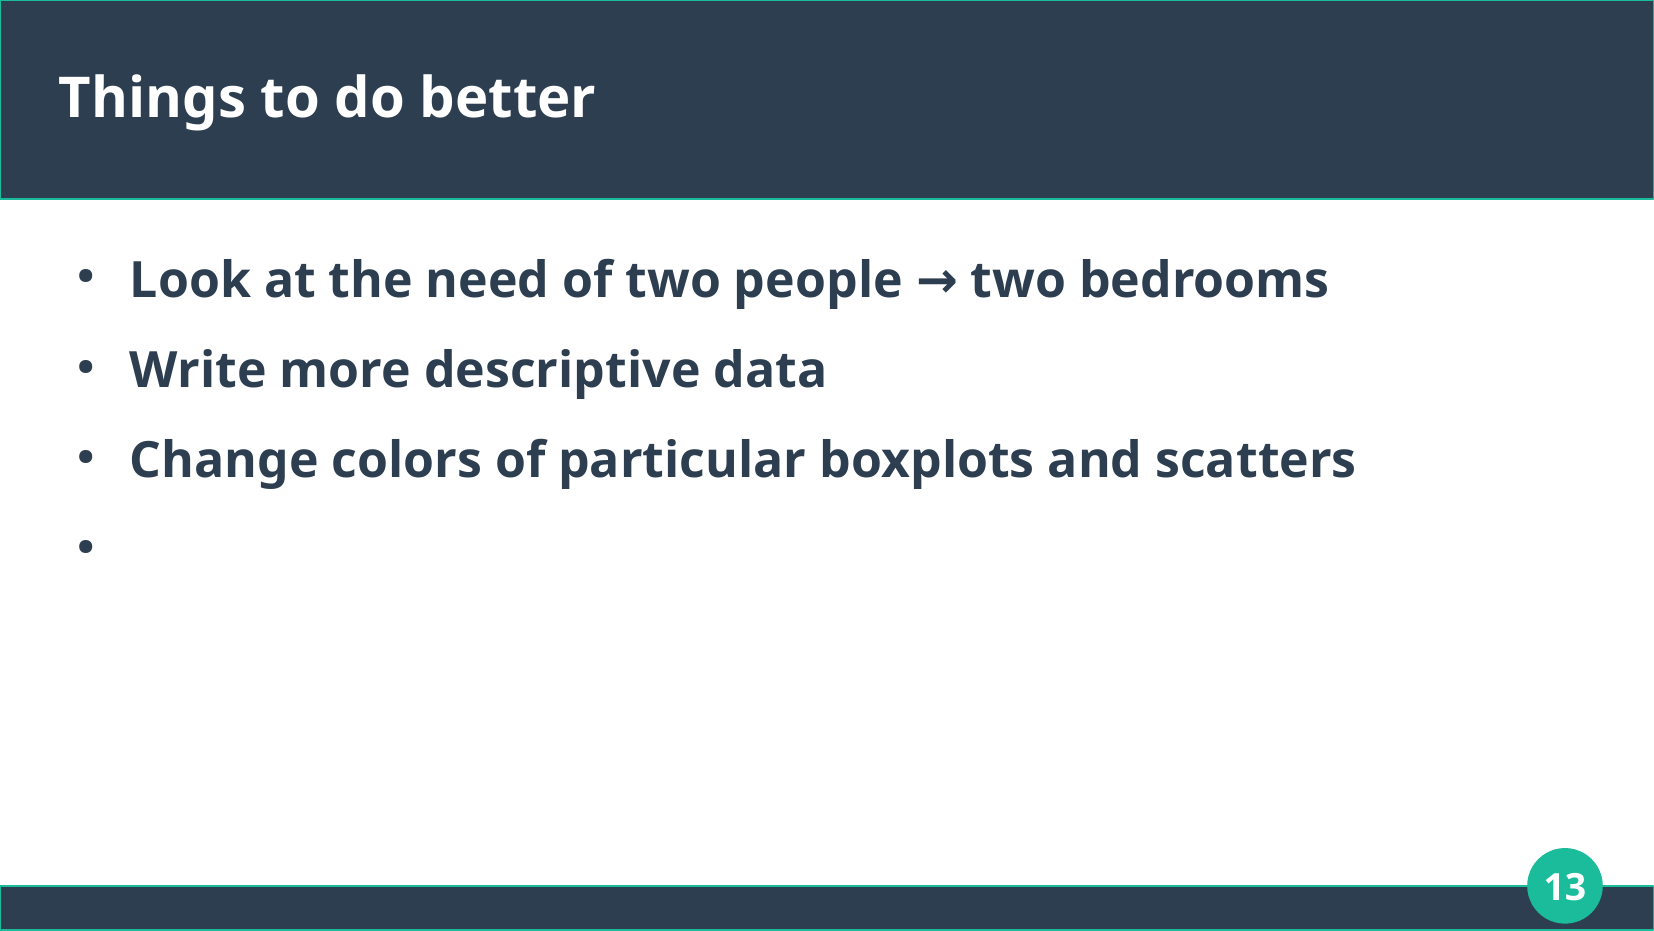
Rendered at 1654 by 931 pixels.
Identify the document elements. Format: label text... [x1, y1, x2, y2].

title Things to do better [59, 37, 1595, 155]
list Look at the need of two people → two bedrooms Write more descriptive data Change colors of particular boxplots and scatters [59, 243, 1595, 864]
